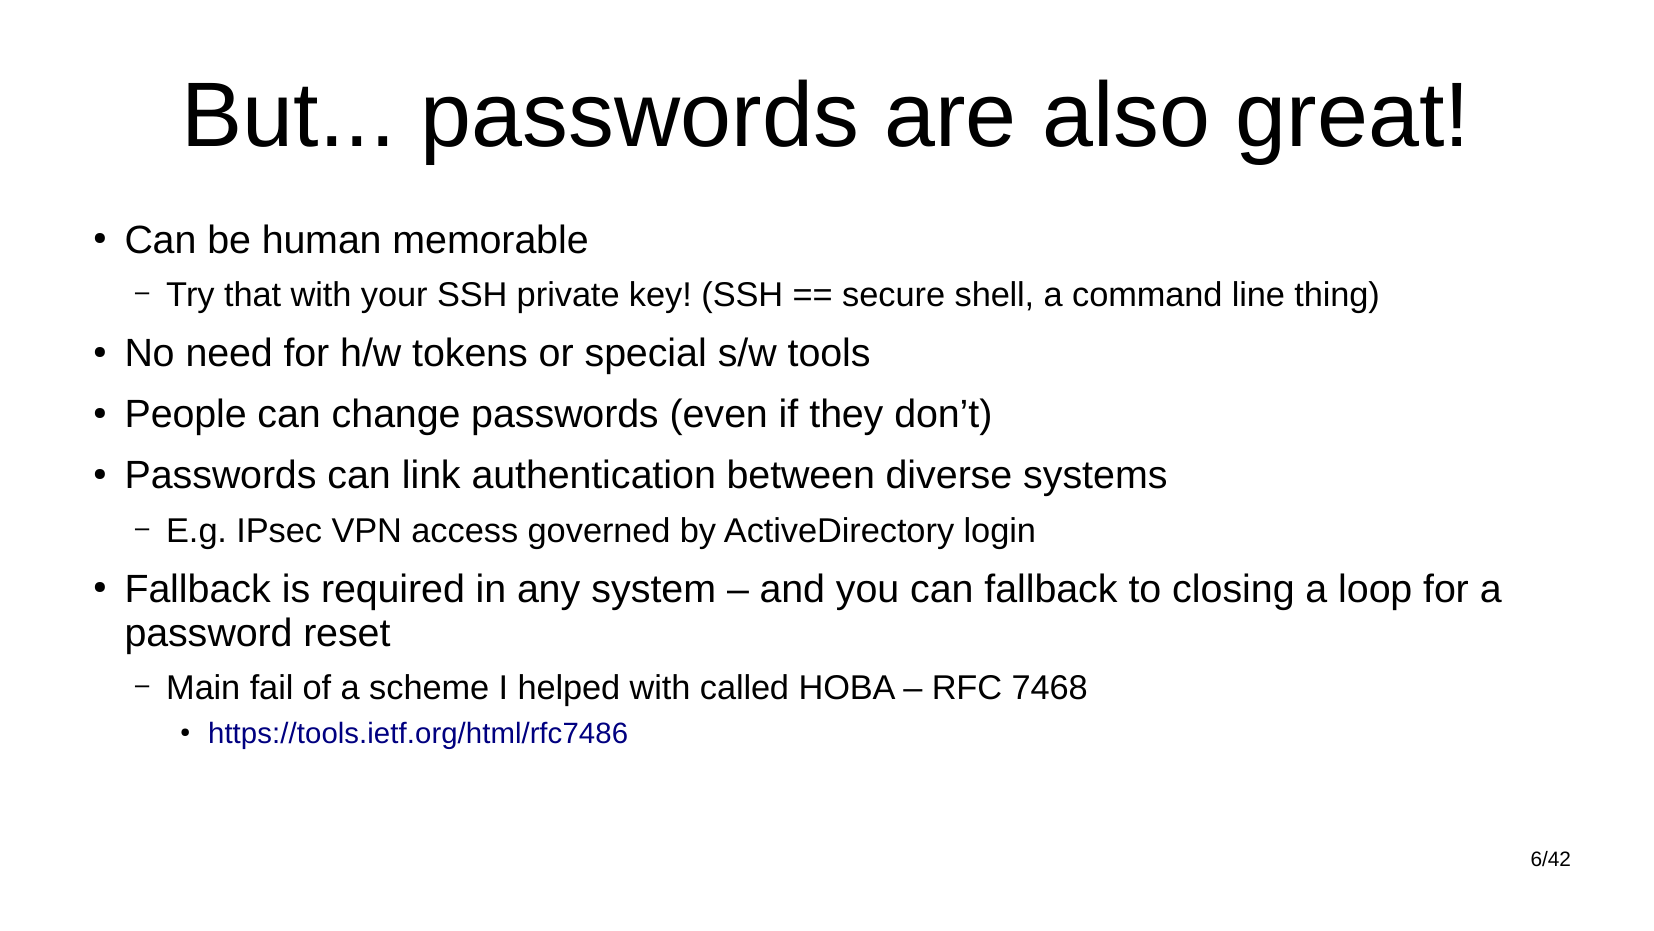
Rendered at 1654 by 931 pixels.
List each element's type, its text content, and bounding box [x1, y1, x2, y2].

list Can be human memorable Try that with your SSH private key! (SSH == secure shell, a command line thing) No need for h/w tokens or special s/w tools People can change passwords (even if they don’t) Passwords can link authentication between diverse systems E.g. IPsec VPN access governed by ActiveDirectory login Fallback is required in any system – and you can fallback to closing a loop for a password reset Main fail of a scheme I helped with called HOBA – RFC 7468 https://tools.ietf.org/html/rfc7486 [82, 217, 1571, 758]
title But... passwords are also great! [82, 37, 1571, 193]
